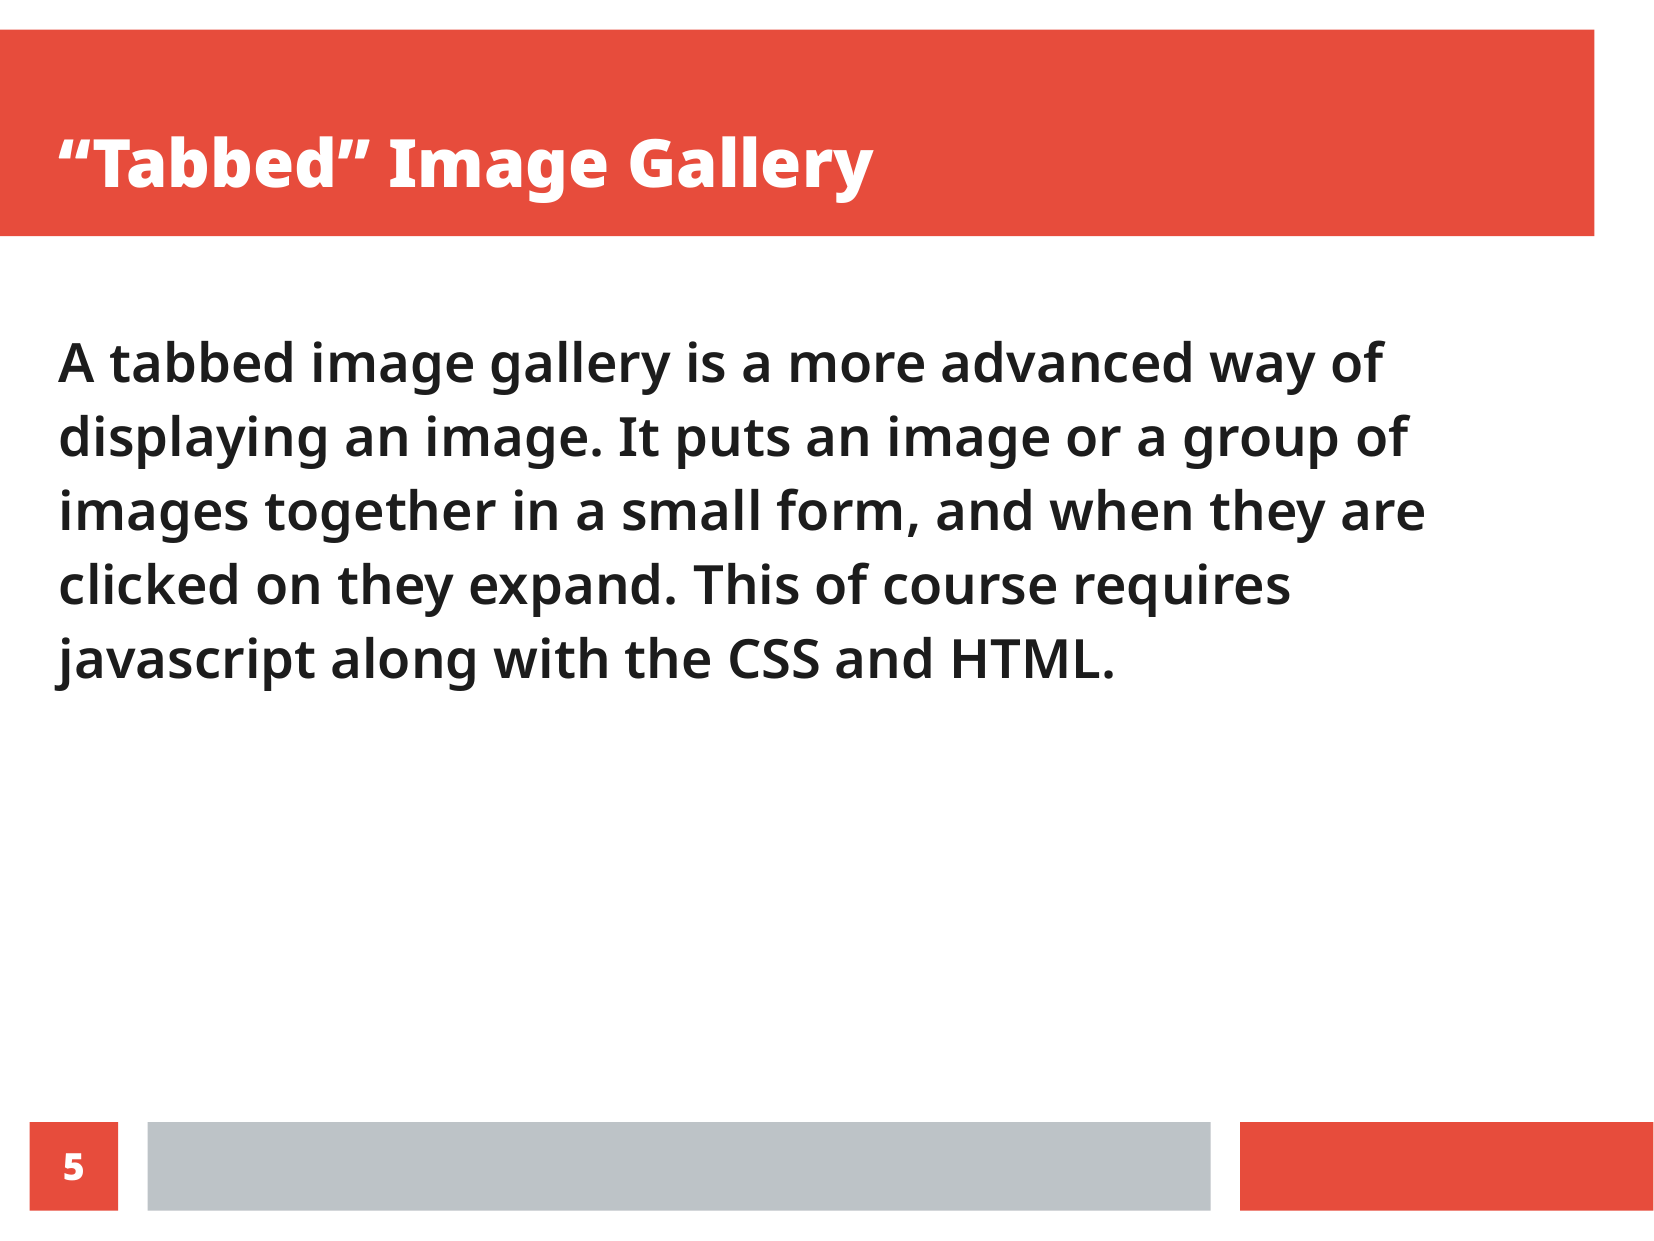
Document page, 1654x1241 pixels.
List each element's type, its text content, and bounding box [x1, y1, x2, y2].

title “Tabbed” Image Gallery [59, 59, 1595, 207]
list A tabbed image gallery is a more advanced way of displaying an image. It puts an image or a group of images together in a small form, and when they are clicked on they expand. This of course requires javascript along with the CSS and HTML. [59, 324, 1565, 1093]
